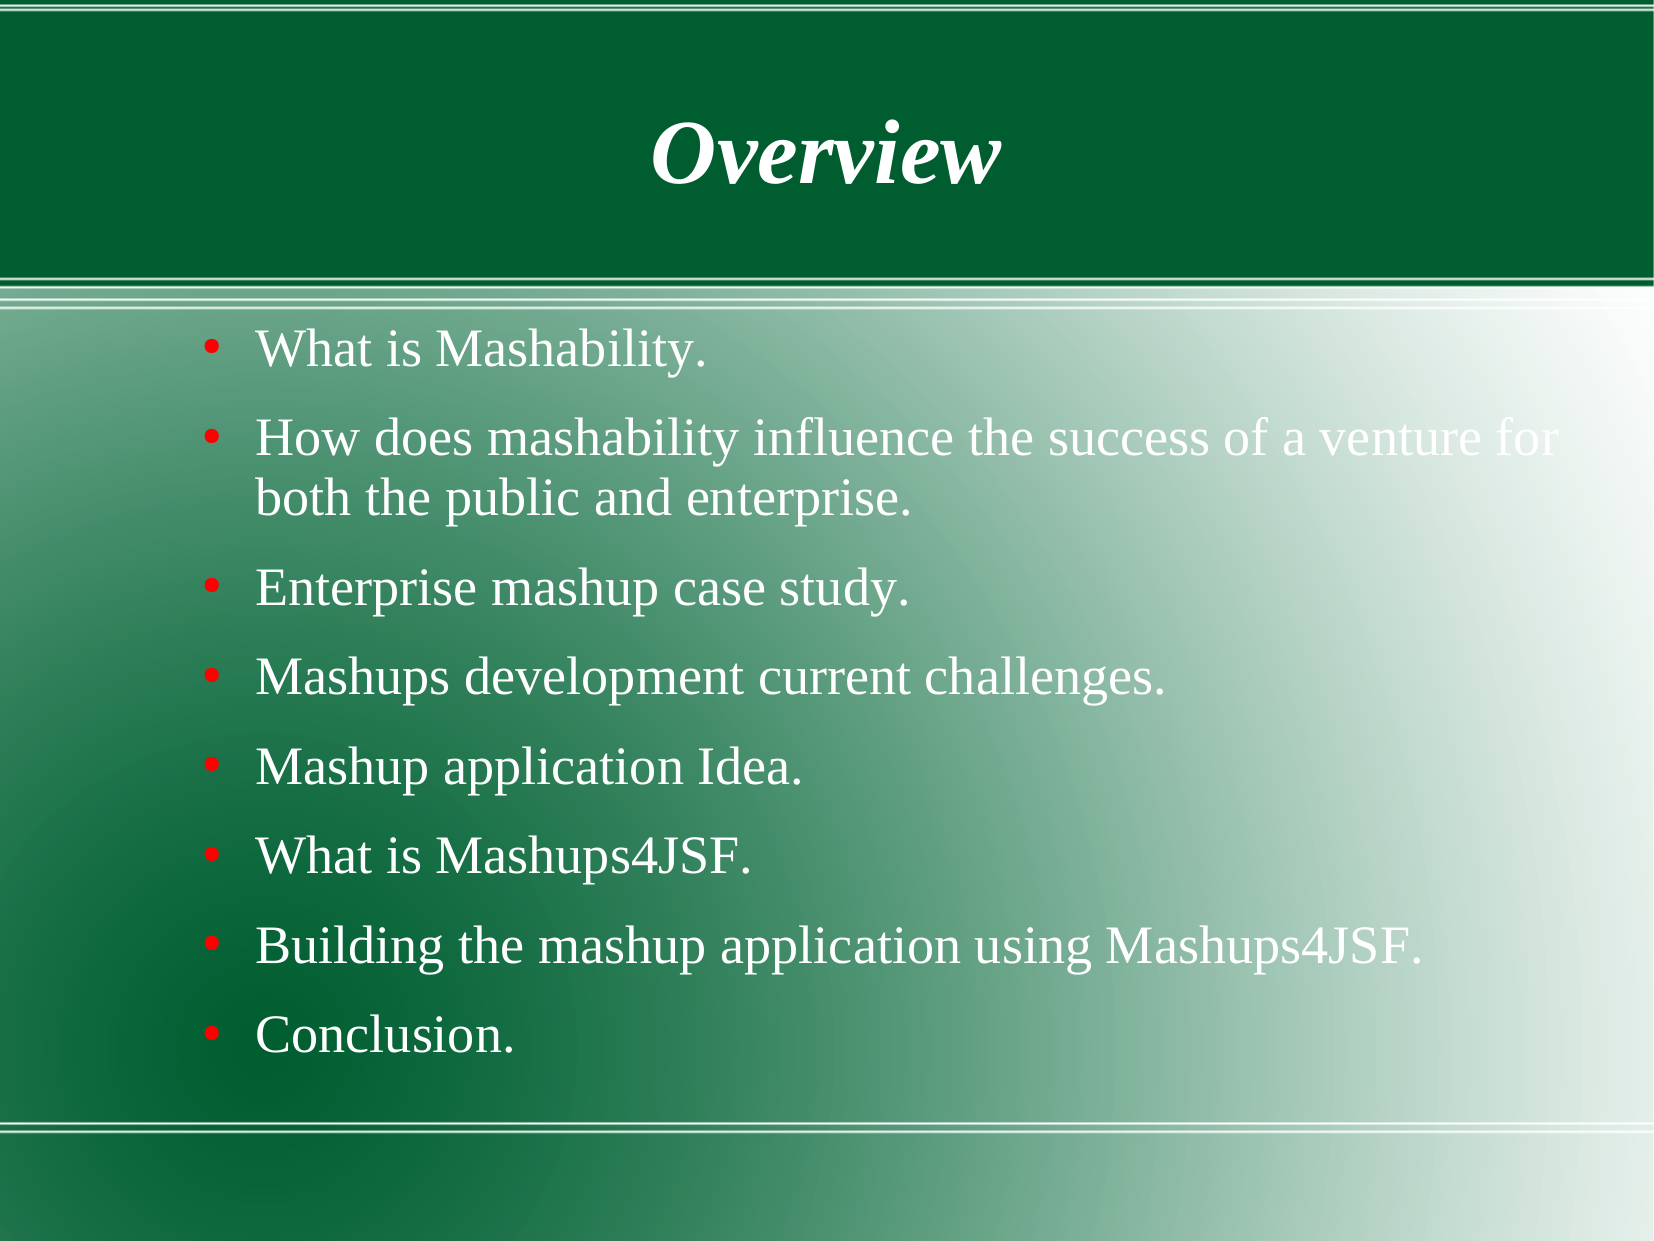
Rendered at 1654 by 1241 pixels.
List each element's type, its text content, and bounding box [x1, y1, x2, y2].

list What is Mashability. How does mashability influence the success of a venture for both the public and enterprise. Enterprise mashup case study. Mashups development current challenges. Mashup application Idea. What is Mashups4JSF. Building the mashup application using Mashups4JSF. Conclusion. [184, 317, 1576, 1074]
title Overview [82, 49, 1571, 257]
picture [0, 0, 1654, 1241]
